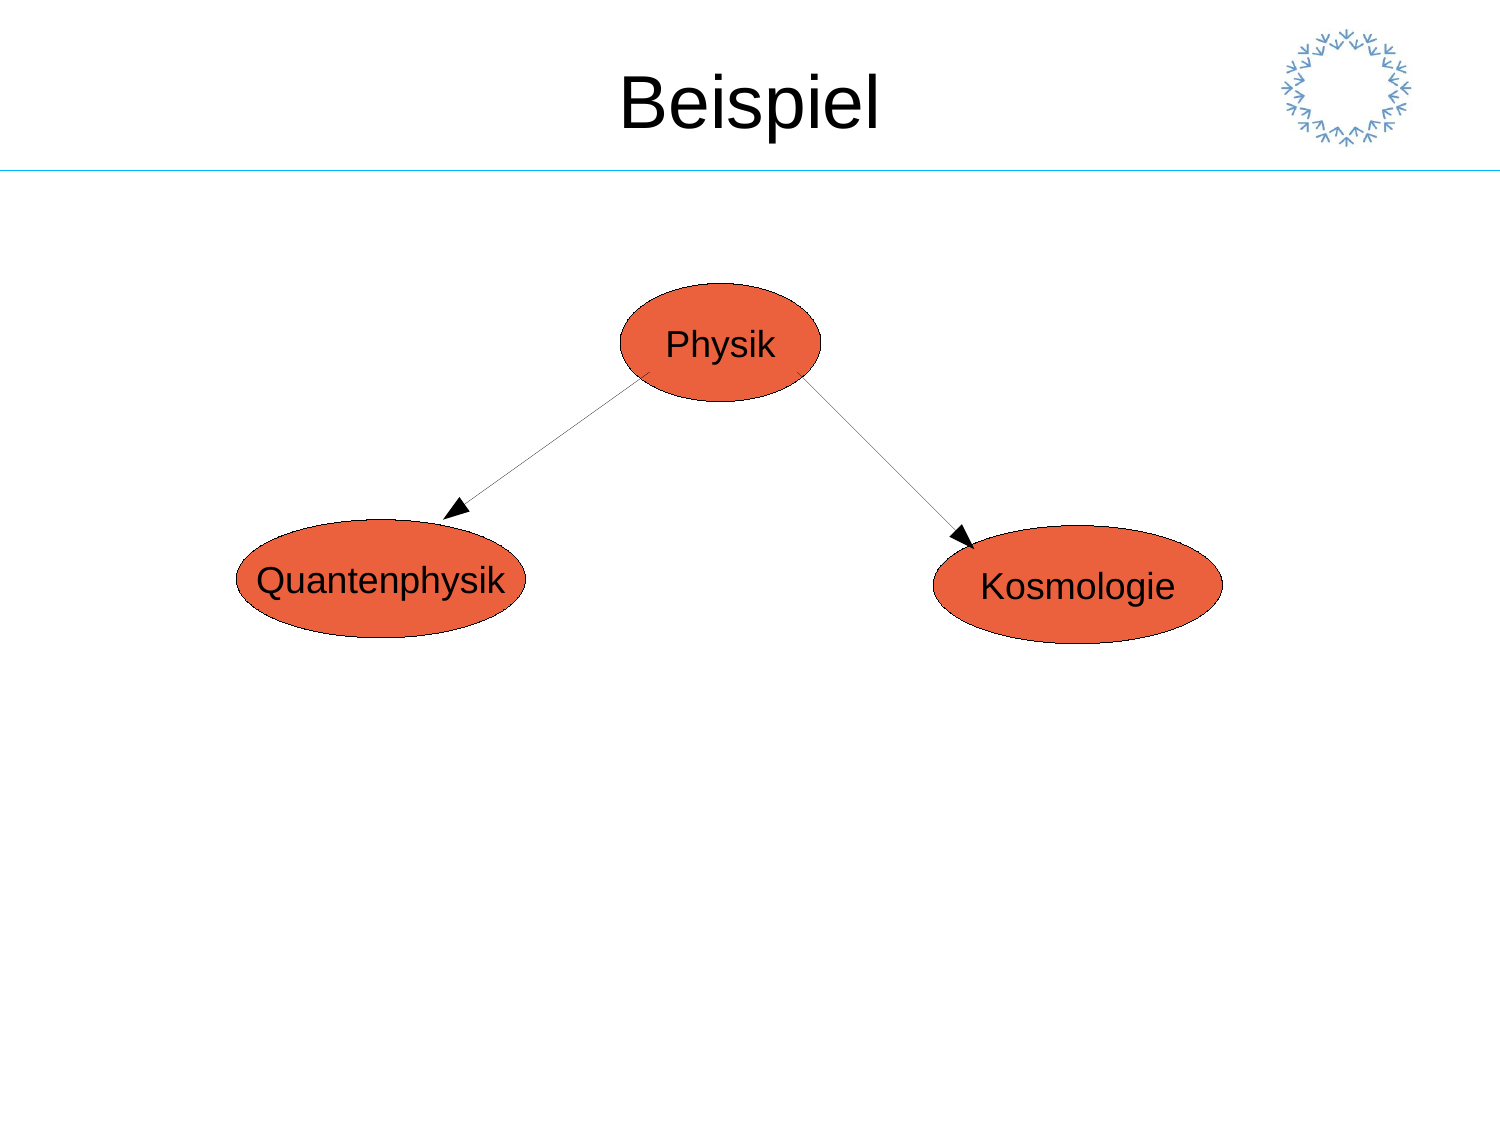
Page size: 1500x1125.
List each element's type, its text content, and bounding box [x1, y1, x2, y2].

title Beispiel [75, 57, 1426, 148]
text_box Quantenphysik [236, 519, 526, 638]
picture [1281, 29, 1412, 57]
text_box Physik [620, 283, 821, 402]
text_box Kosmologie [933, 525, 1223, 644]
